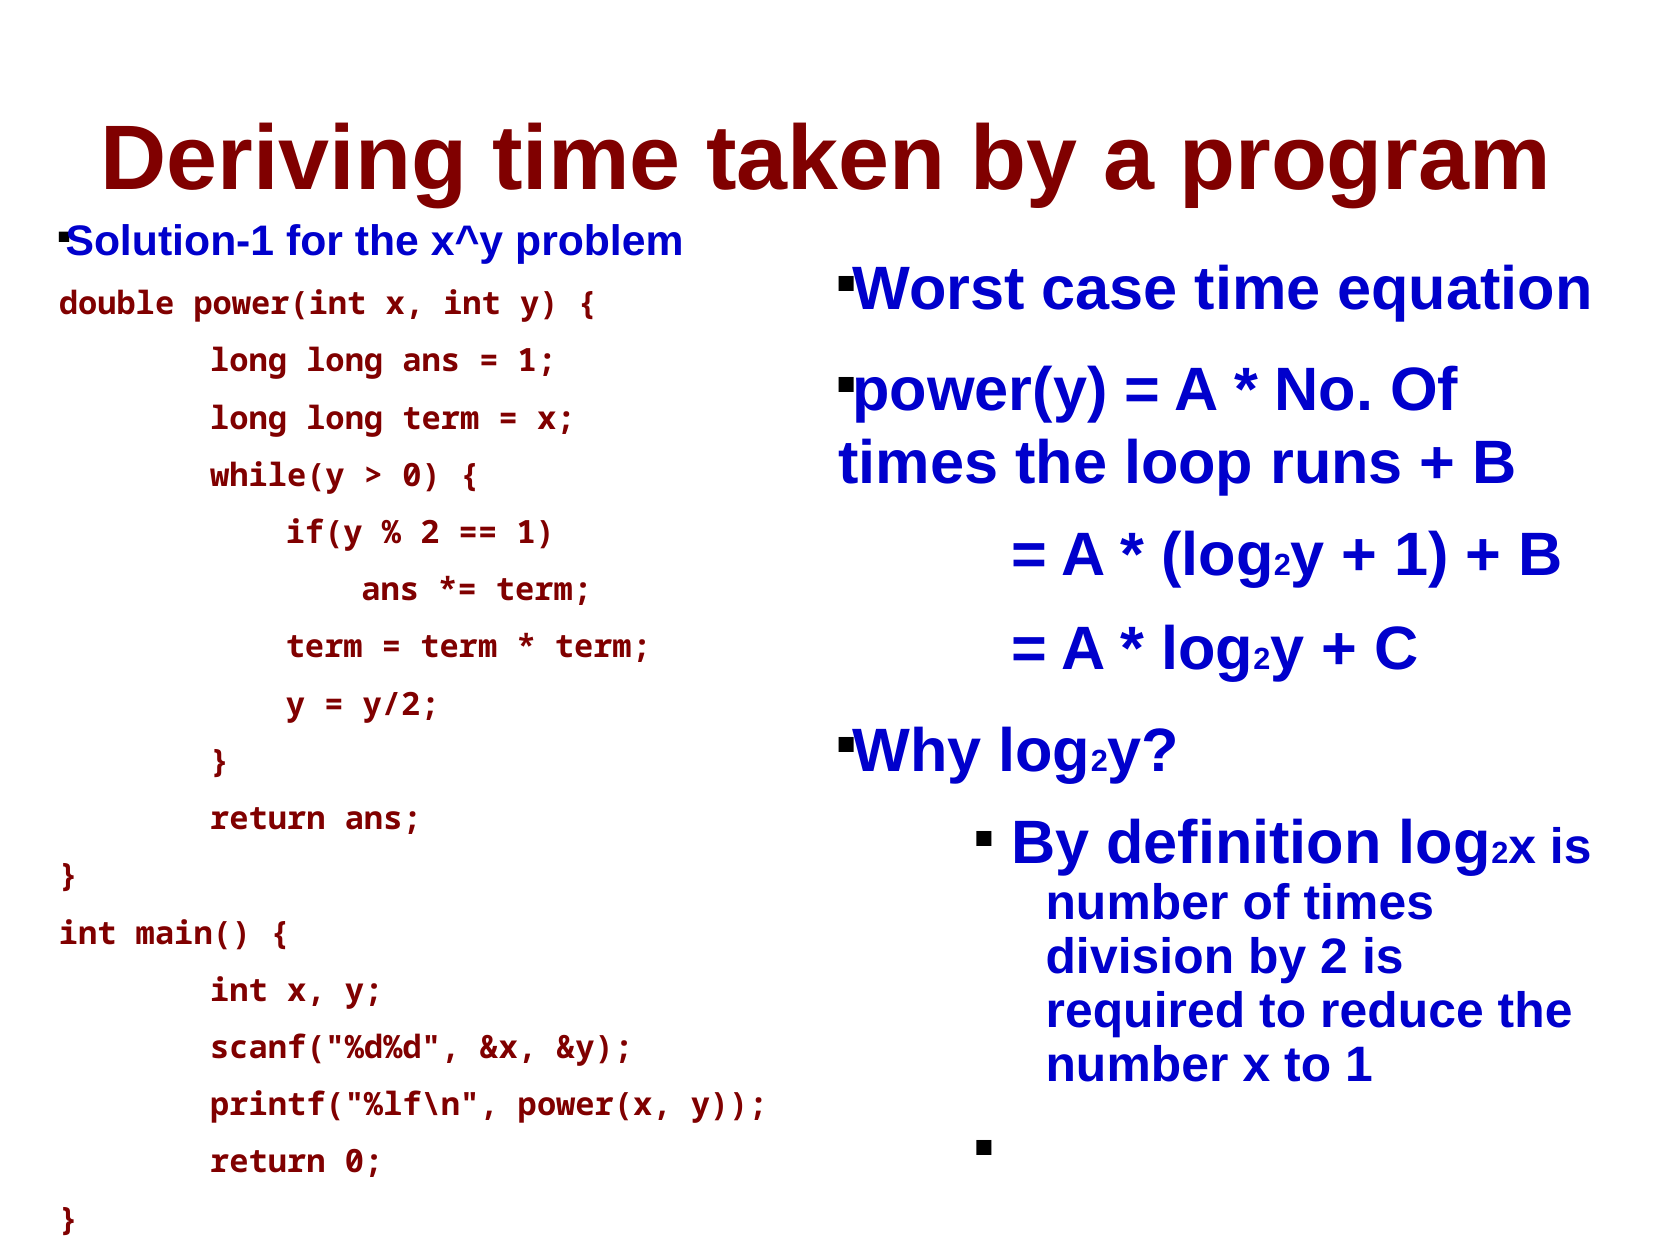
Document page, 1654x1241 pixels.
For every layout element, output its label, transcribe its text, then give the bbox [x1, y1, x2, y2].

list Solution-1 for the x^y problem double power(int x, int y) { long long ans = 1; long long term = x; while(y > 0) { if(y % 2 == 1) ans *= term; term = term * term; y = y/2; } return ans; } int main() { int x, y; scanf("%d%d", &x, &y); printf("%lf\n", power(x, y)); return 0; } [59, 212, 815, 1241]
list Worst case time equation power(y) = A * No. Of times the loop runs + B = A * (log2y + 1) + B = A * log2y + C Why log2y? By definition log2x is number of times division by 2 is required to reduce the number x to 1 [838, 248, 1600, 1175]
title Deriving time taken by a program [82, 49, 1571, 257]
